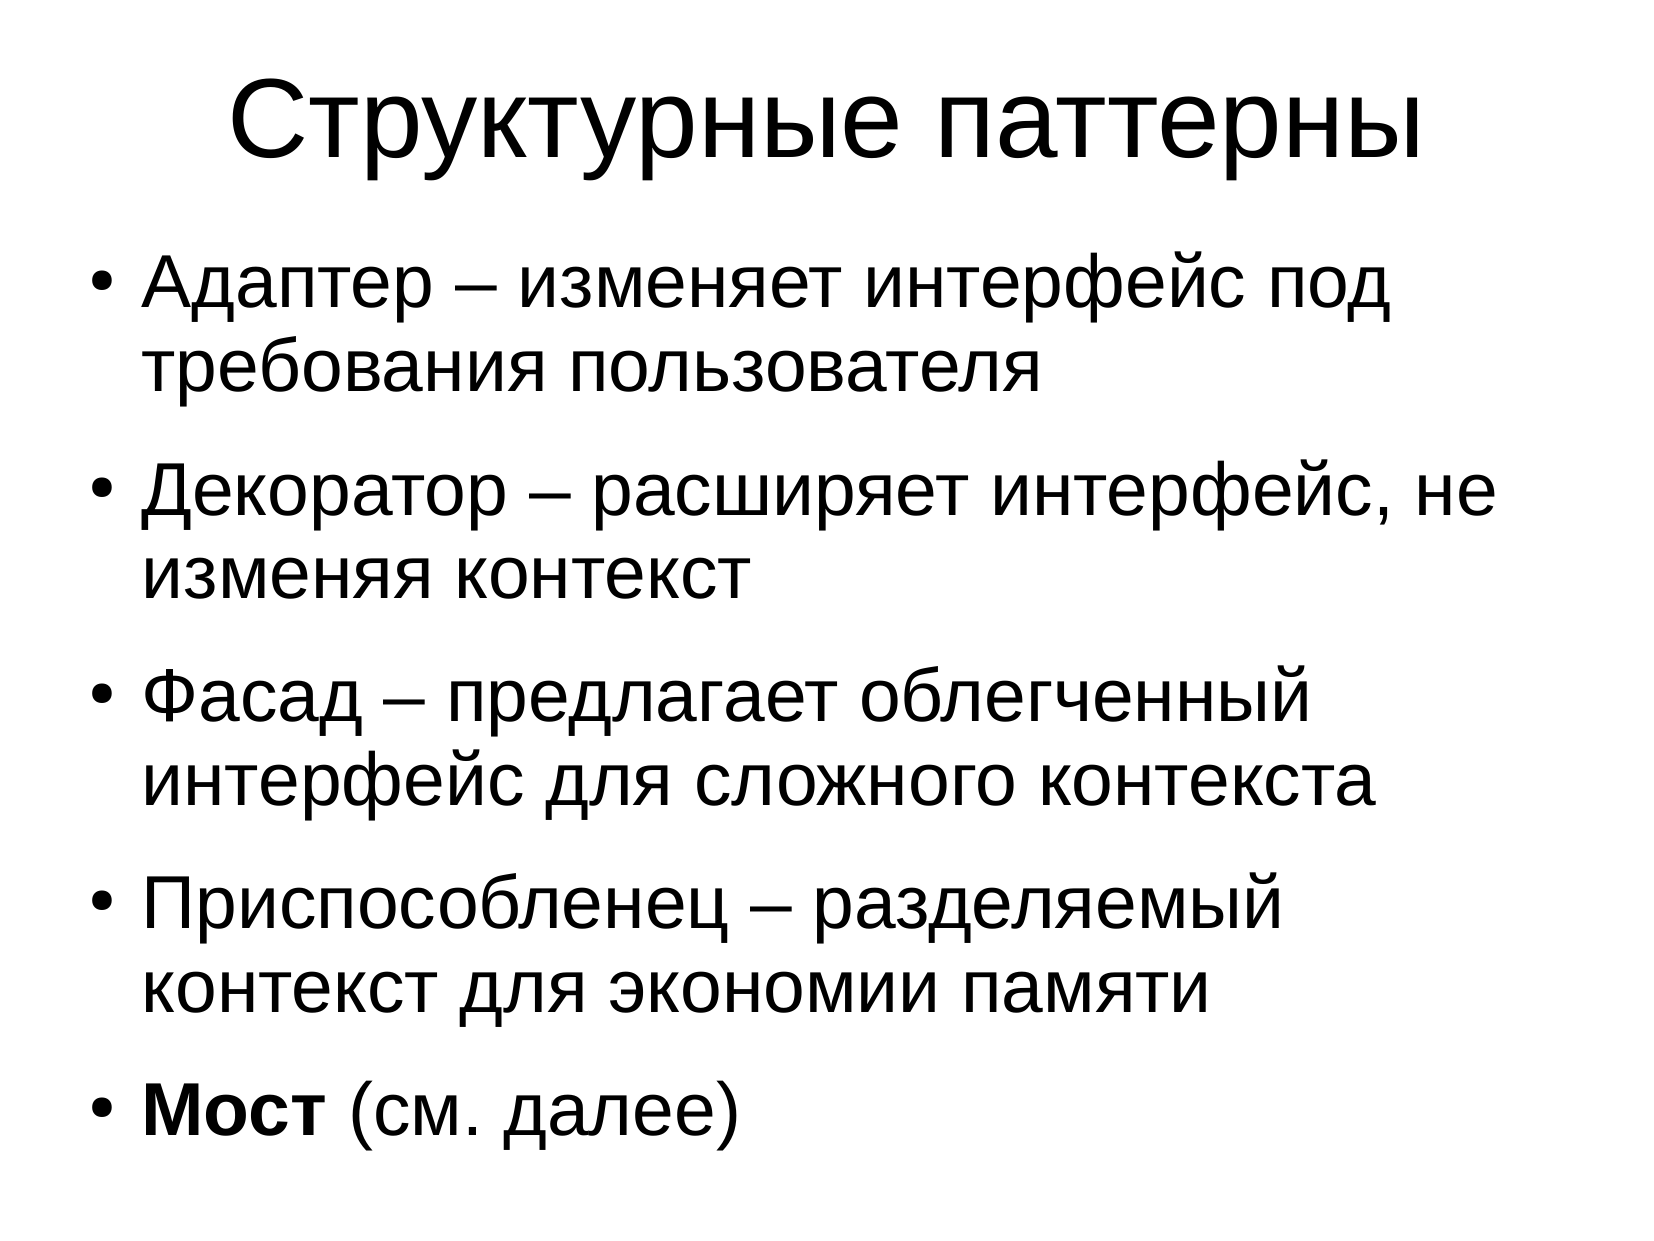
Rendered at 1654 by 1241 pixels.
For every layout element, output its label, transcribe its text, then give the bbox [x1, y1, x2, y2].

title Структурные паттерны [82, 15, 1571, 223]
list Адаптер – изменяет интерфейс под требования пользователя Декоратор – расширяет интерфейс, не изменяя контекст Фасад – предлагает облегченный интерфейс для сложного контекста Приспособленец – разделяемый контекст для экономии памяти Мост (см. далее) [70, 240, 1579, 1192]
